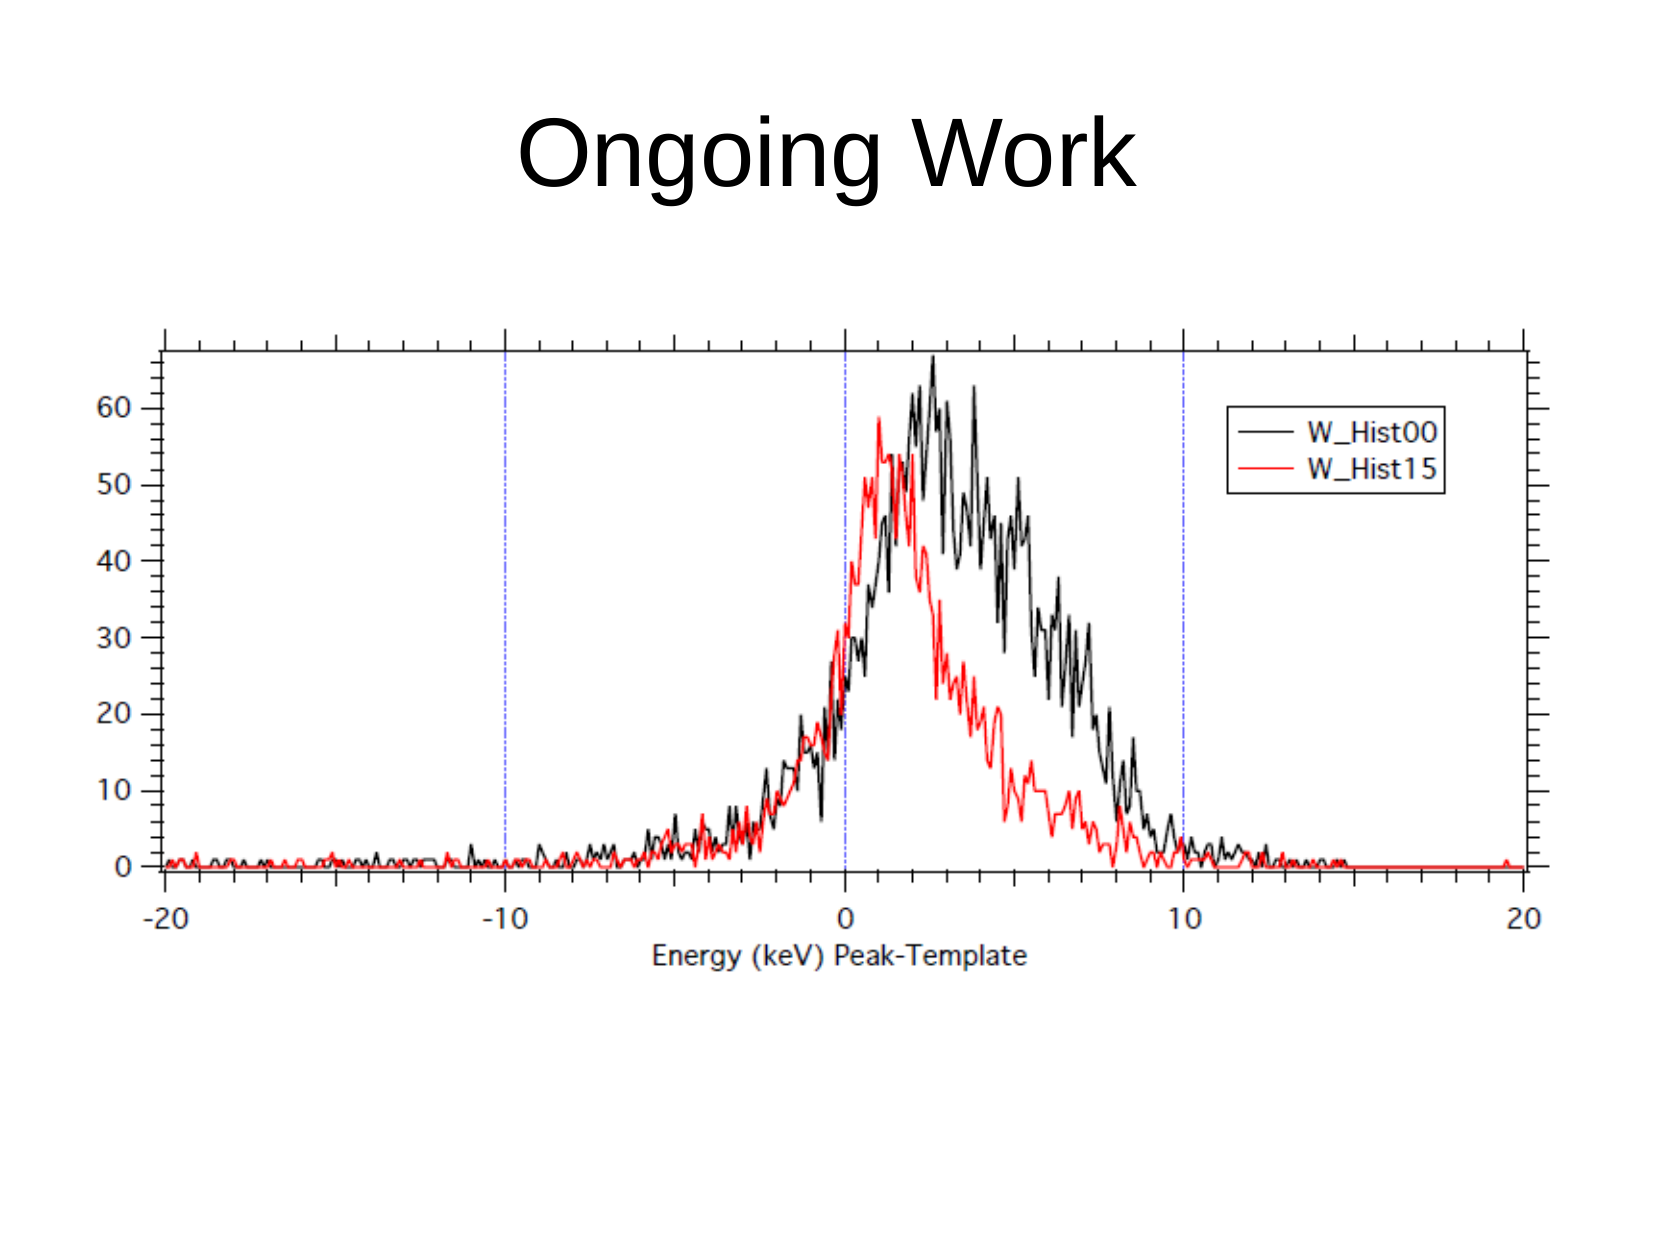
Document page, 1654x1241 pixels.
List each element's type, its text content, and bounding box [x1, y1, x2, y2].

title Ongoing Work [82, 49, 1571, 257]
picture [82, 314, 1571, 985]
